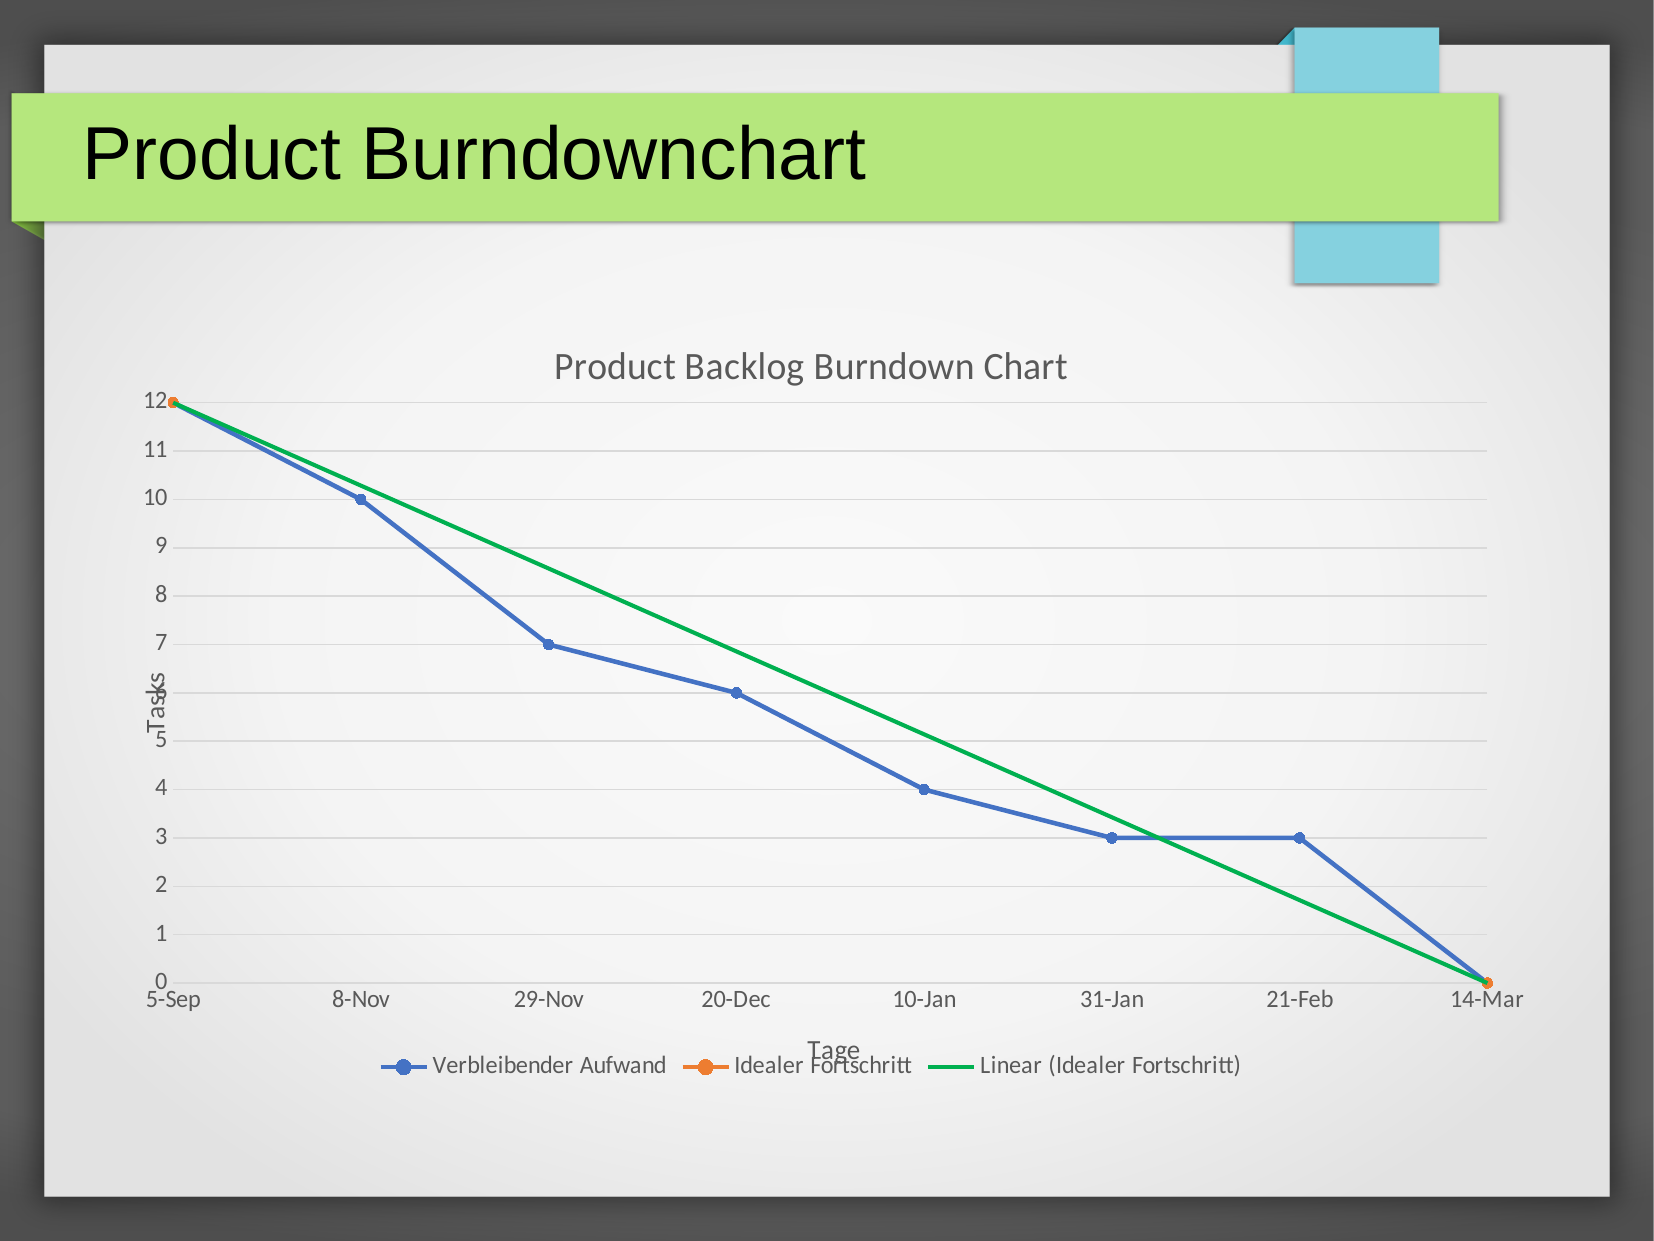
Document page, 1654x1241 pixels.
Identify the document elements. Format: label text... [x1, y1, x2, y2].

chart [135, 315, 1525, 1086]
title Product Burndownchart [82, 94, 1264, 213]
picture [0, 0, 1654, 1241]
